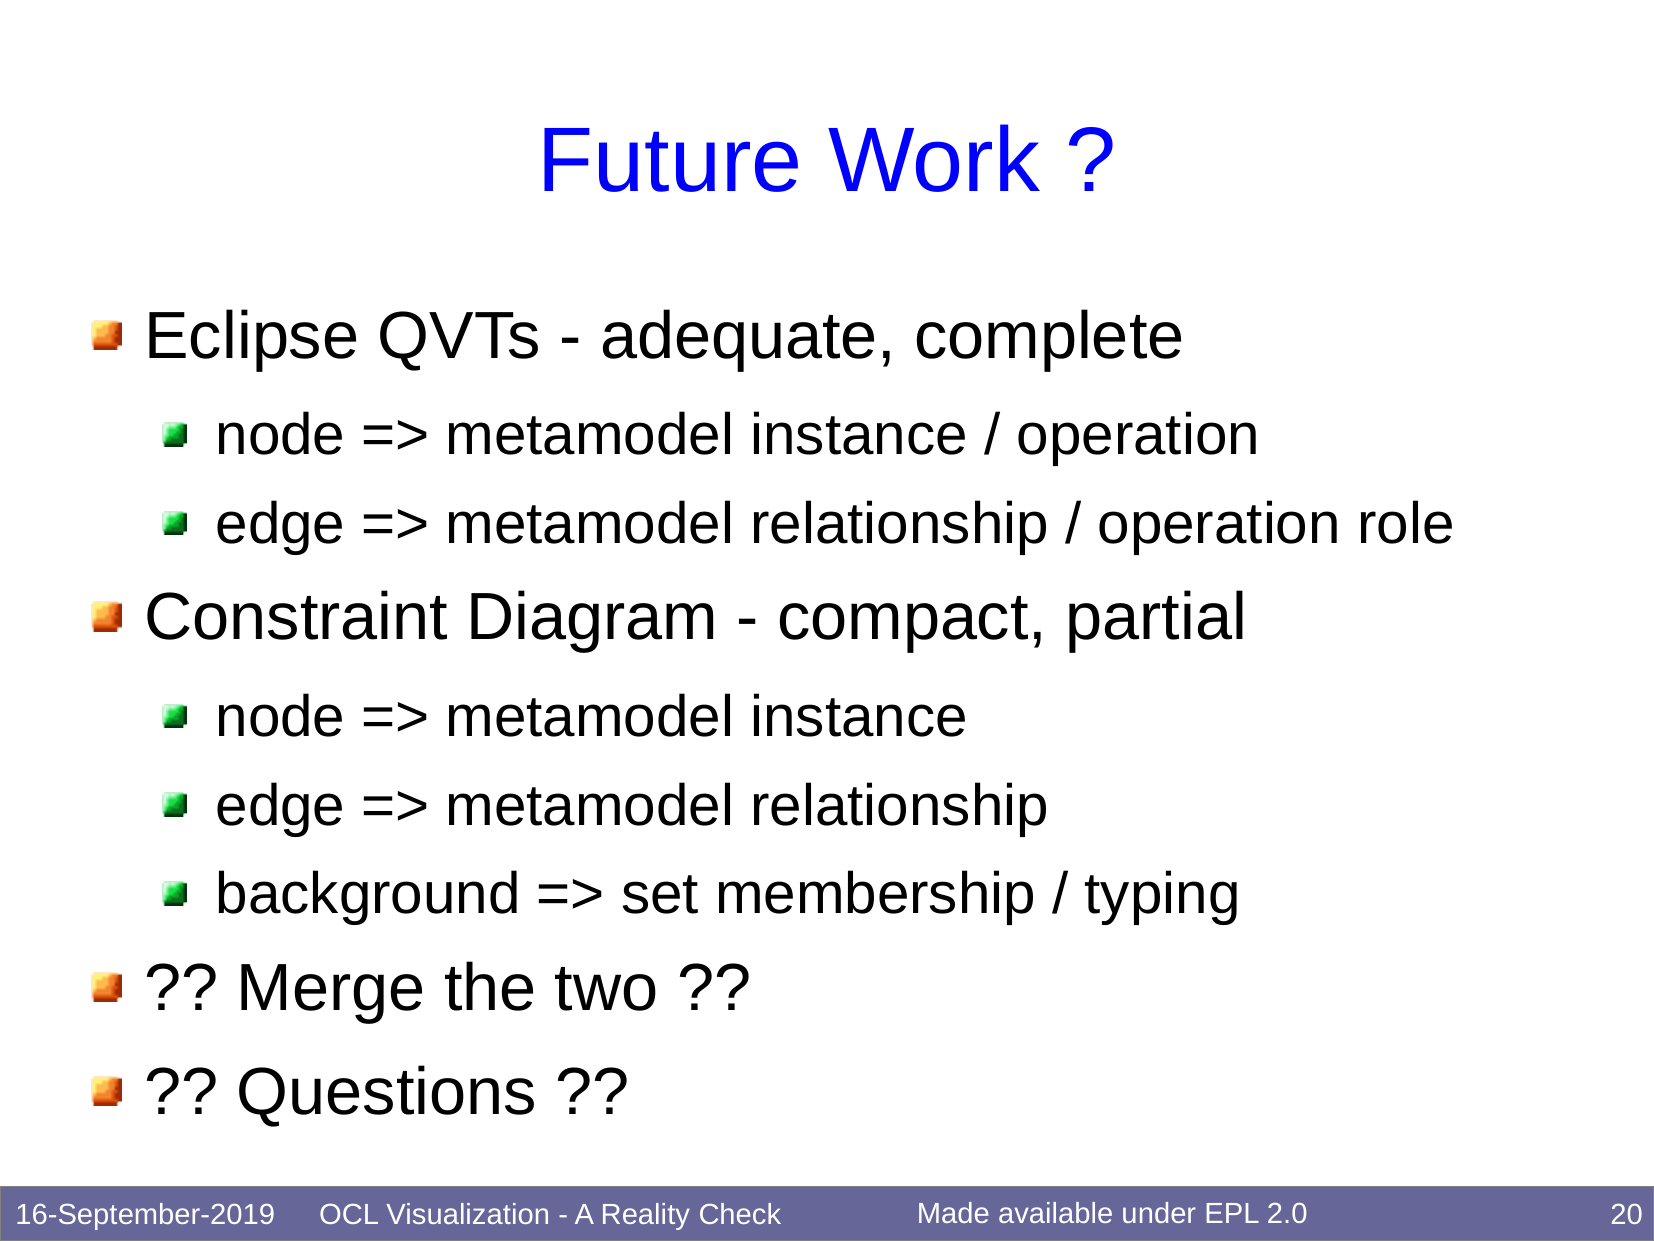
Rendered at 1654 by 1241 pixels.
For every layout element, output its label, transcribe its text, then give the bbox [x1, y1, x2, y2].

title Future Work ? [83, 56, 1572, 264]
list Eclipse QVTs - adequate, complete node => metamodel instance / operation edge => metamodel relationship / operation role Constraint Diagram - compact, partial node => metamodel instance edge => metamodel relationship background => set membership / typing ?? Merge the two ?? ?? Questions ?? [73, 297, 1562, 1129]
